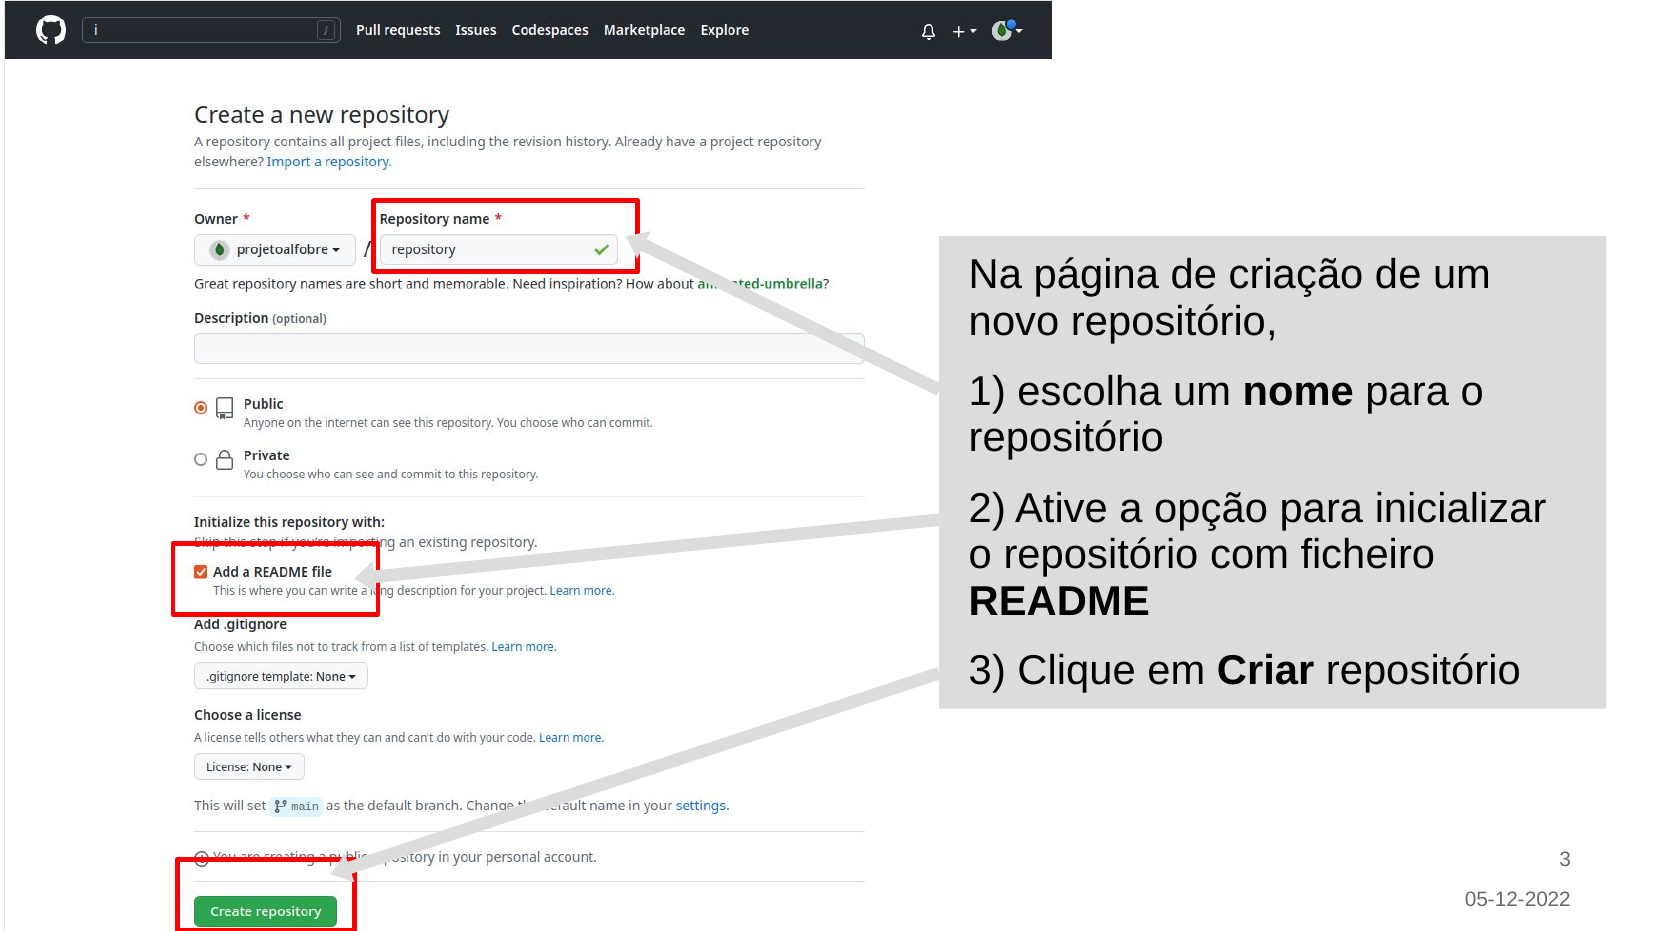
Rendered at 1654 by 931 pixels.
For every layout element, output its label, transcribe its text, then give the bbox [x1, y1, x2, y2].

picture [357, 681, 1052, 931]
picture [180, 862, 352, 928]
picture [0, 0, 1052, 931]
list Na página de criação de um novo repositório, 1) escolha um nome para o repositório 2) Ative a opção para inicializar o repositório com ficheiro README 3) Clique em Criar repositório [939, 236, 1607, 709]
picture [376, 203, 635, 269]
picture [175, 546, 376, 612]
